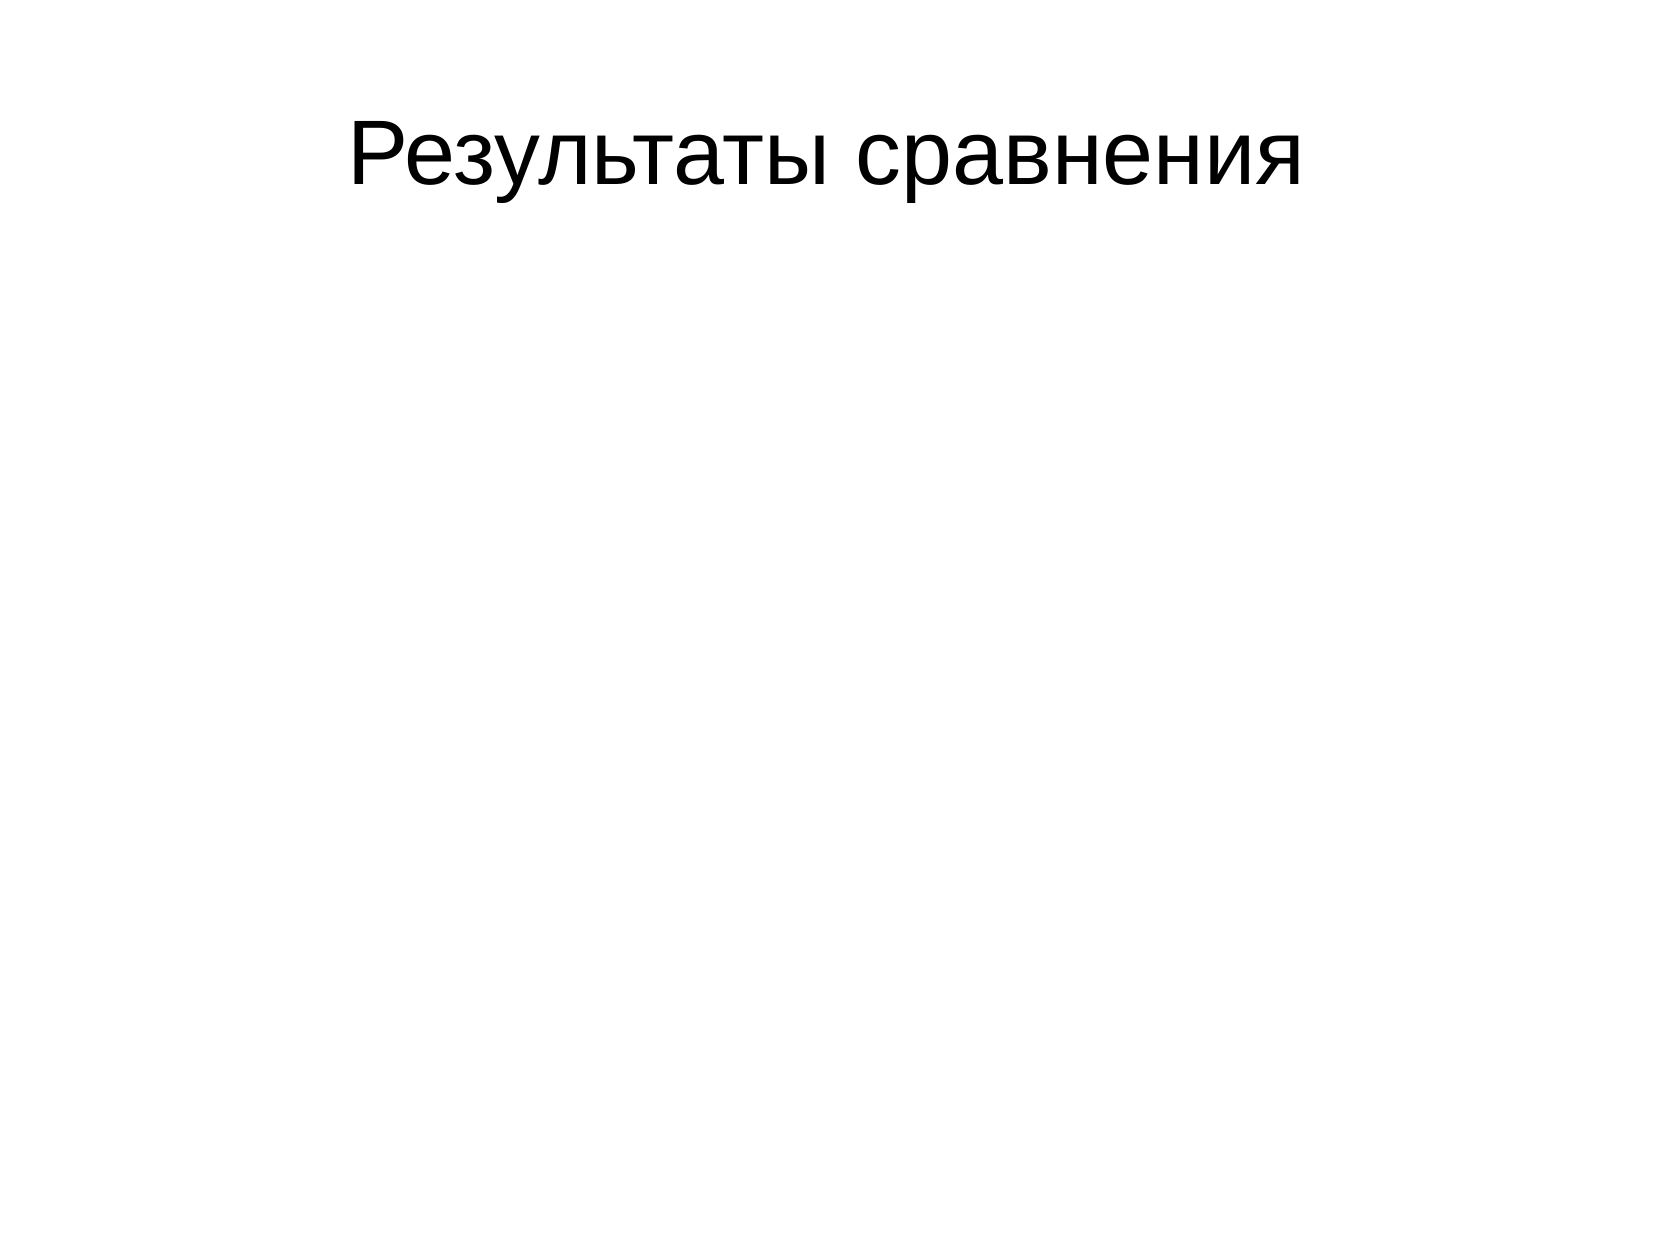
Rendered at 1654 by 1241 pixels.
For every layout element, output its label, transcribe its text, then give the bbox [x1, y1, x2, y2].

title Результаты сравнения [82, 49, 1571, 257]
